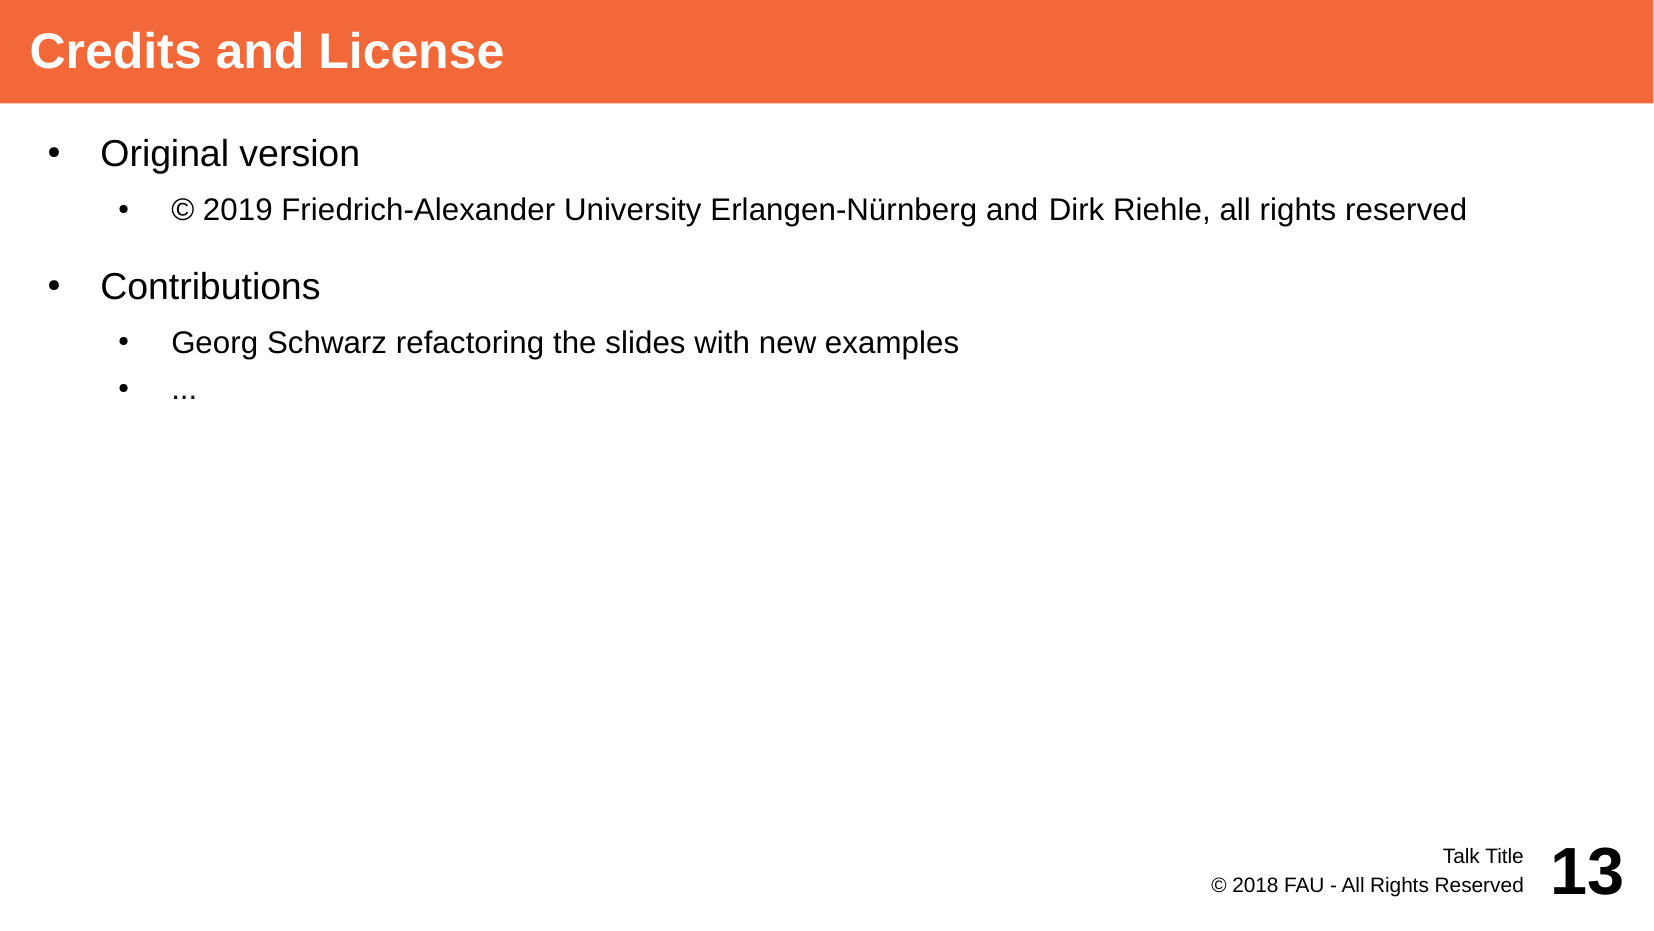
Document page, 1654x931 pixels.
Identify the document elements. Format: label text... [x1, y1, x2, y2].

title Credits and License [0, 0, 1654, 104]
list Original version © 2019 Friedrich-Alexander University Erlangen-Nürnberg and Dirk Riehle, all rights reserved Contributions Georg Schwarz refactoring the slides with new examples ... [29, 132, 1625, 813]
